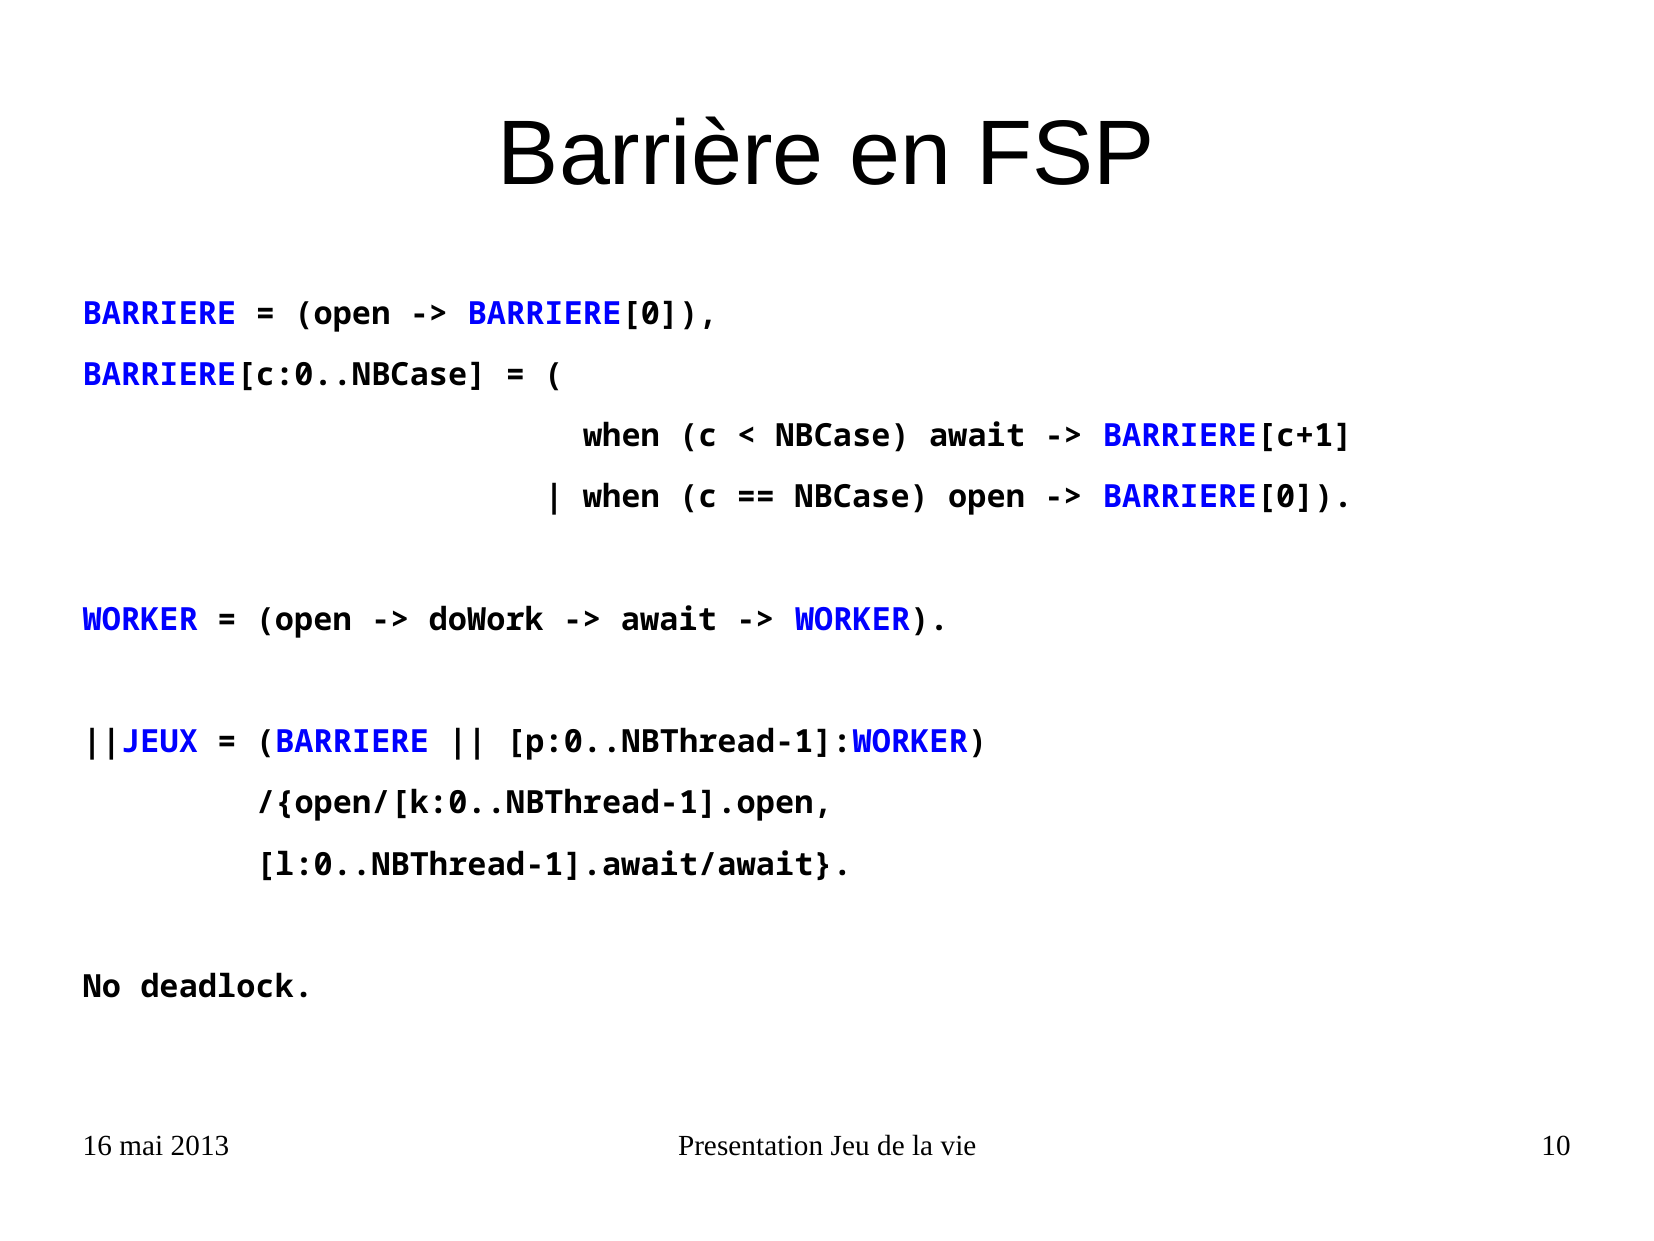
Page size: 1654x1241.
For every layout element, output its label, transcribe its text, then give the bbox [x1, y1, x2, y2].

title Barrière en FSP [82, 49, 1571, 257]
list BARRIERE = (open -> BARRIERE[0]), BARRIERE[c:0..NBCase] = ( when (c < NBCase) await -> BARRIERE[c+1] | when (c == NBCase) open -> BARRIERE[0]). WORKER = (open -> doWork -> await -> WORKER). ||JEUX = (BARRIERE || [p:0..NBThread-1]:WORKER) /{open/[k:0..NBThread-1].open, [l:0..NBThread-1].await/await}. No deadlock. [82, 290, 1538, 1010]
